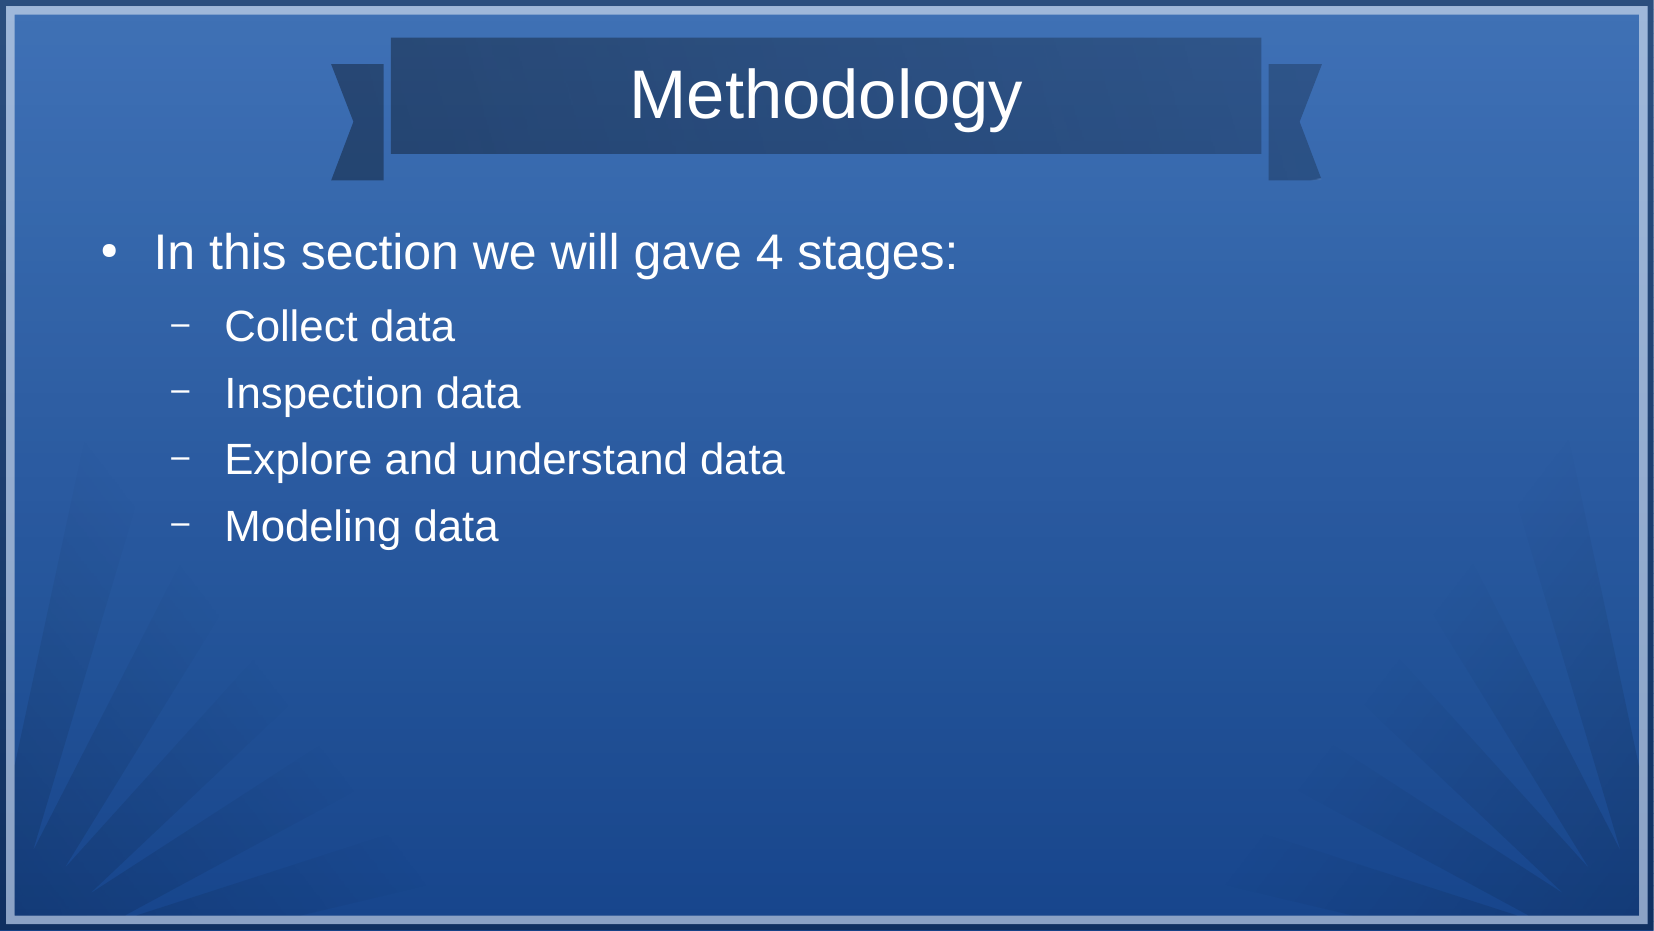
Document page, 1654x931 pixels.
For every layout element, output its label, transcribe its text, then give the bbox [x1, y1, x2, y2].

list In this section we will gave 4 stages: Collect data Inspection data Explore and understand data Modeling data [82, 224, 1571, 848]
title Methodology [389, 35, 1264, 154]
